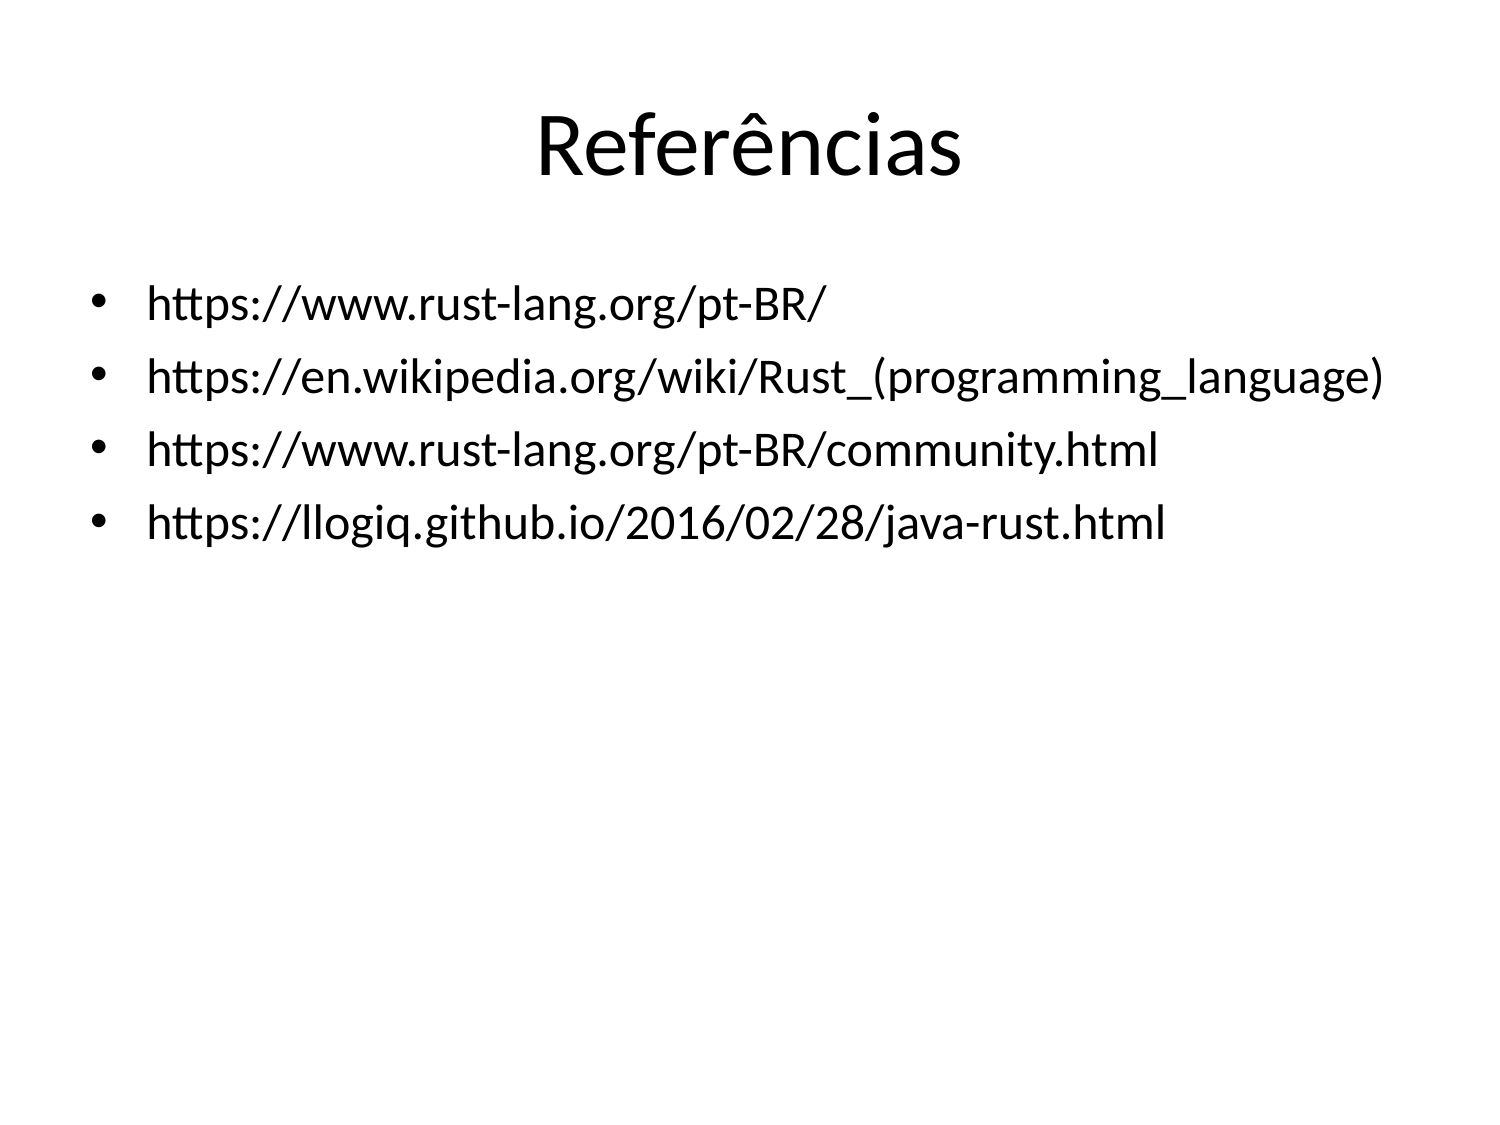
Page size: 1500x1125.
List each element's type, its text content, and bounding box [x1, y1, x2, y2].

title Referências [75, 45, 1425, 233]
list https://www.rust-lang.org/pt-BR/ https://en.wikipedia.org/wiki/Rust_(programming_language) https://www.rust-lang.org/pt-BR/community.html https://llogiq.github.io/2016/02/28/java-rust.html [75, 262, 1425, 1005]
